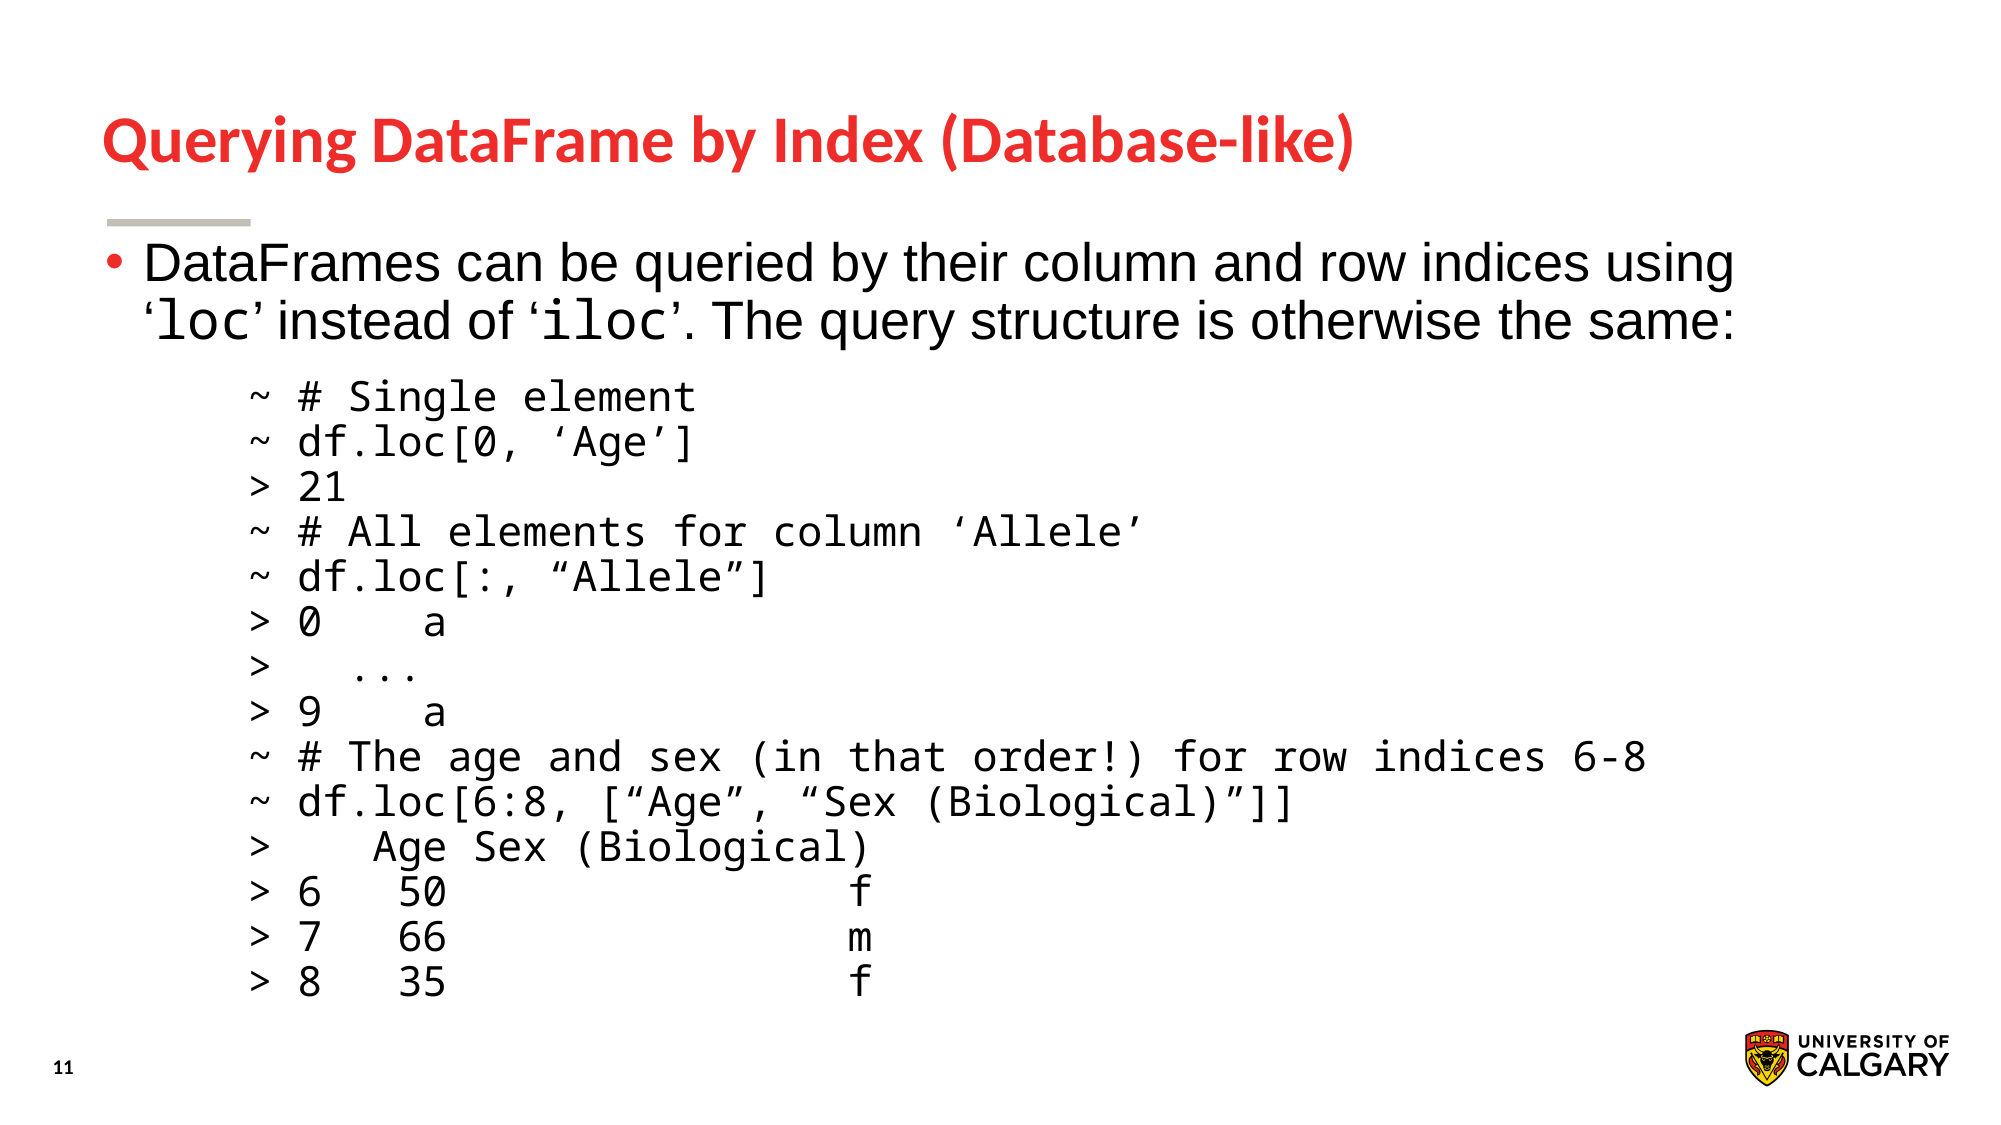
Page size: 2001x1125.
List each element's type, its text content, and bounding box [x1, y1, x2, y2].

title Querying DataFrame by Index (Database-like) [87, 60, 1774, 222]
list DataFrames can be queried by their column and row indices using ‘loc’ instead of ‘iloc’. The query structure is otherwise the same: ~ # Single element ~ df.loc[0, ‘Age’] > 21 ~ # All elements for column ‘Allele’ ~ df.loc[:, “Allele”] > 0 a > ... > 9 a ~ # The age and sex (in that order!) for row indices 6-8 ~ df.loc[6:8, [“Age”, “Sex (Biological)”]] > Age Sex (Biological) > 6 50 f > 7 66 m > 8 35 f [91, 227, 1774, 941]
picture [1722, 1012, 1972, 1099]
